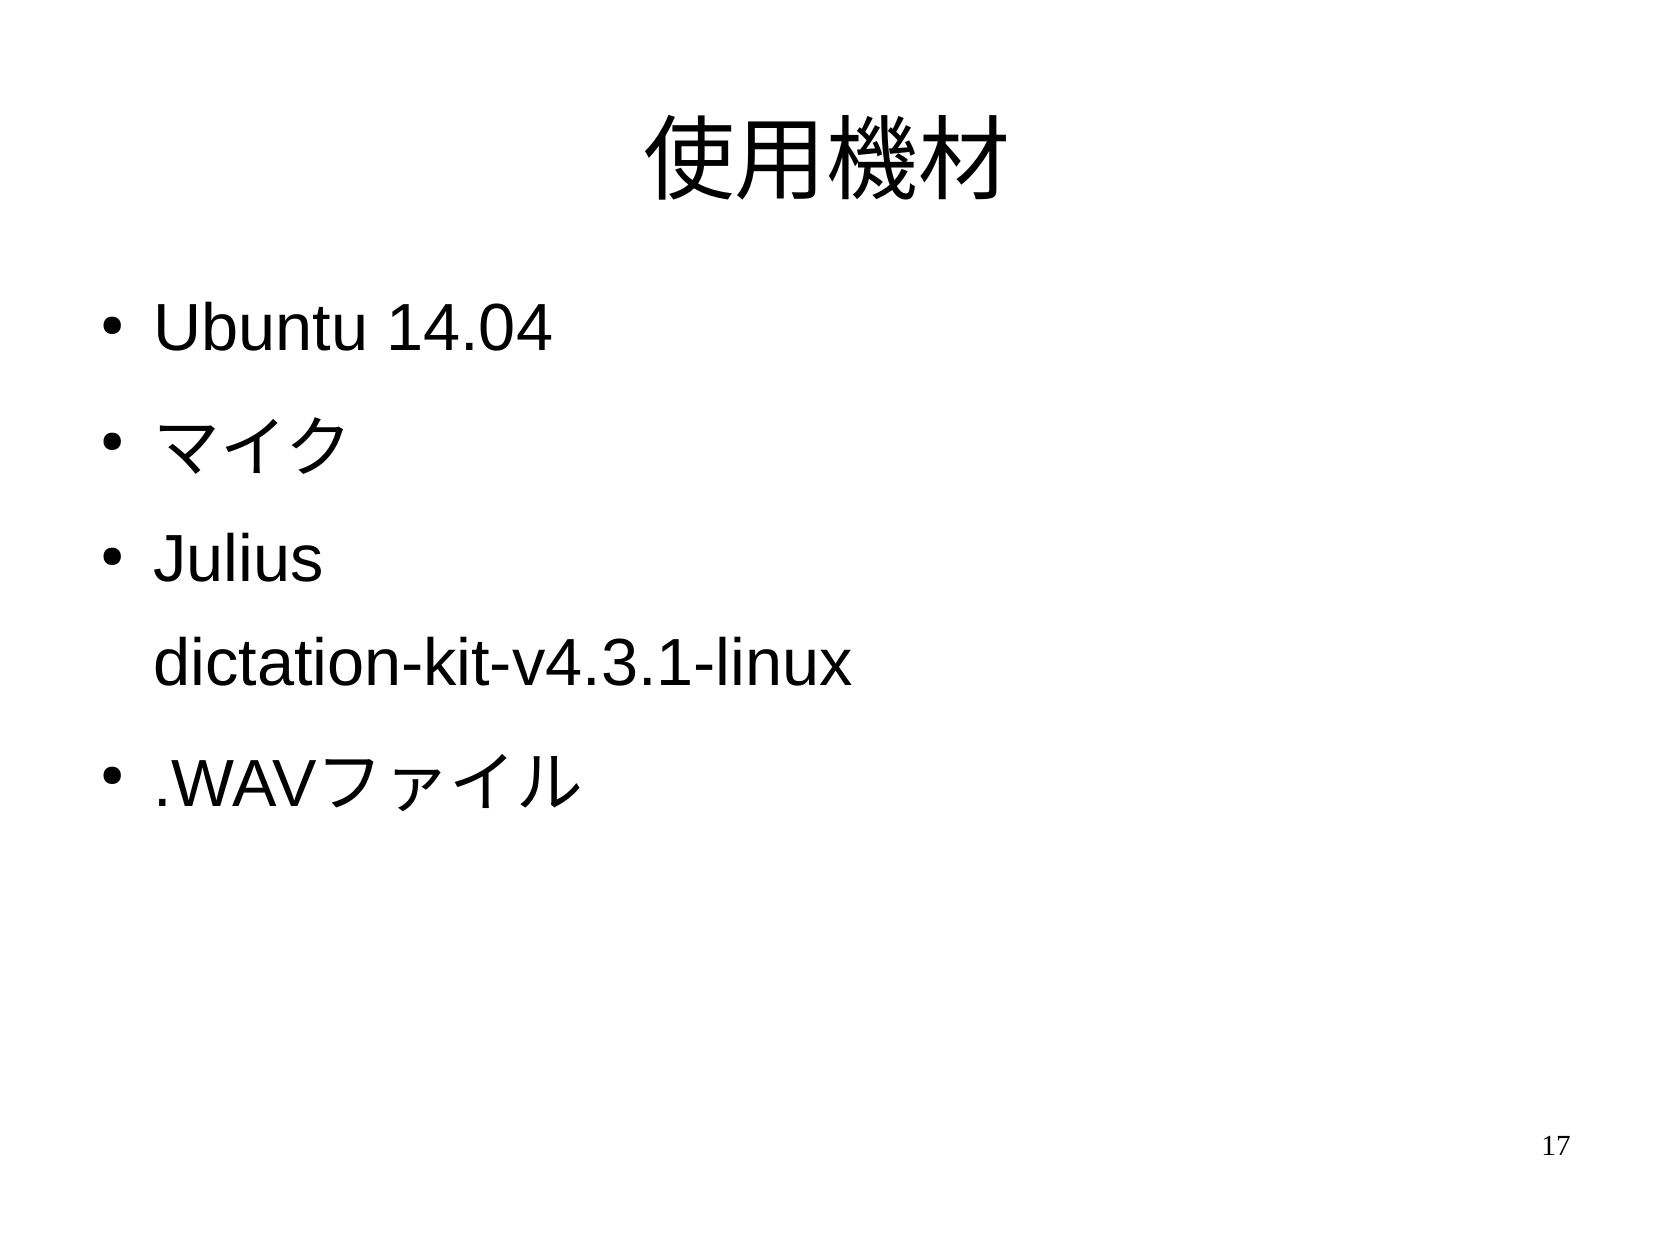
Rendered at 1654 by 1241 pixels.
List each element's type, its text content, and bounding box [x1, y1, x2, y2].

list Ubuntu 14.04 マイク Julius dictation-kit-v4.3.1-linux .WAVファイル [82, 290, 1571, 1010]
title 使用機材 [82, 49, 1571, 257]
